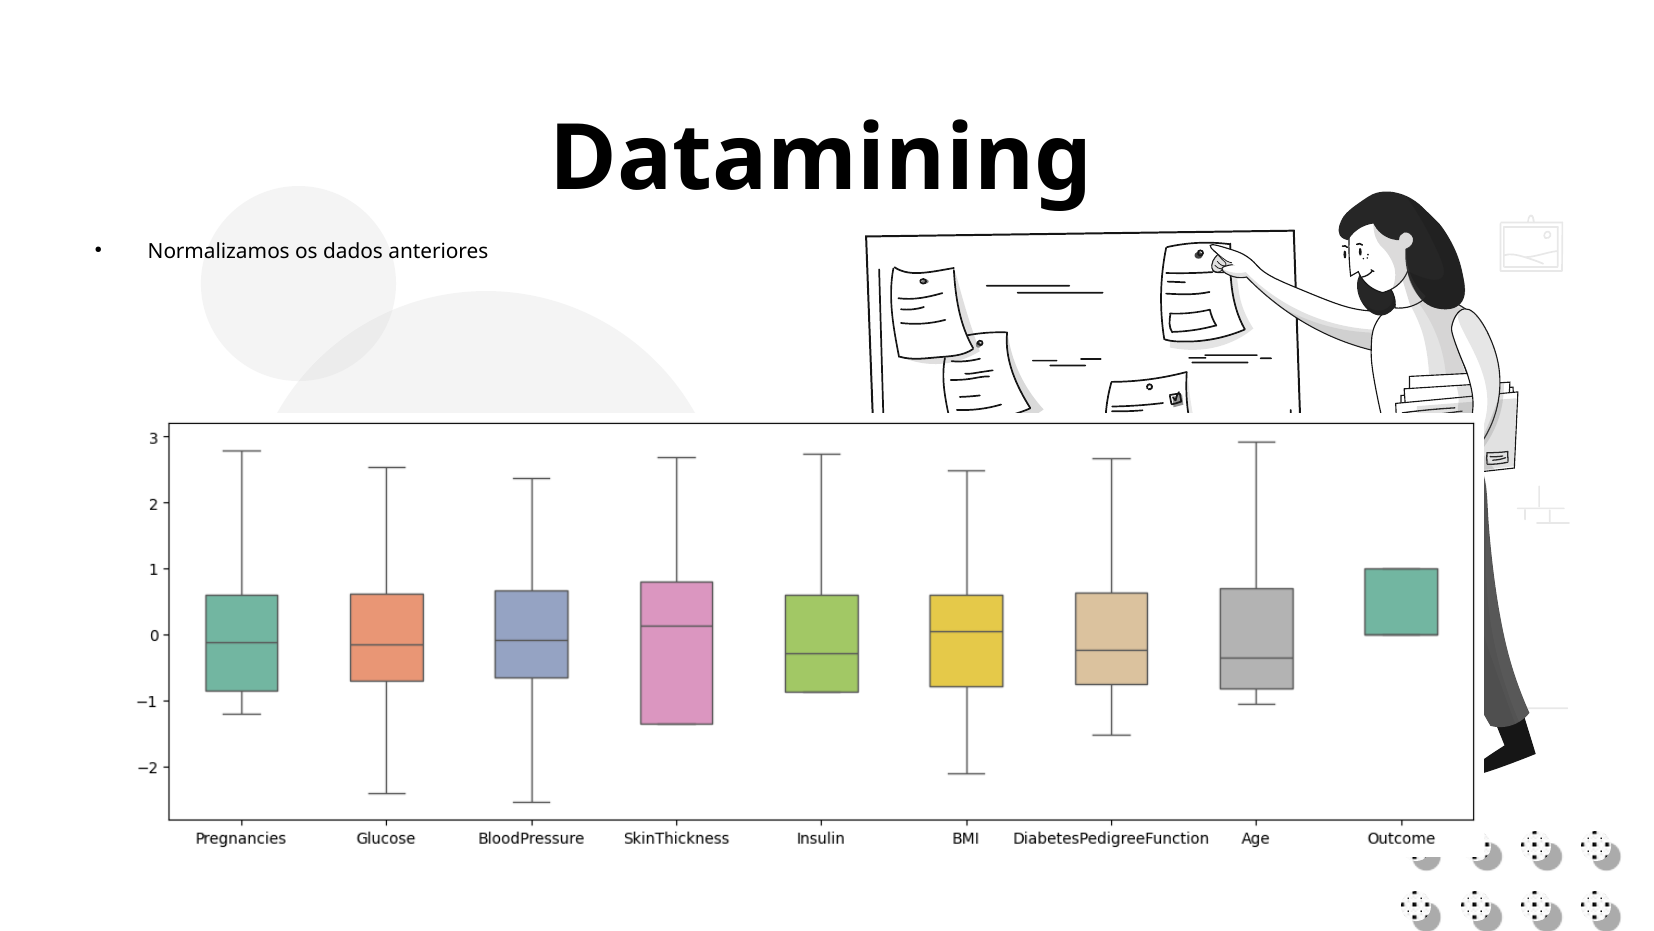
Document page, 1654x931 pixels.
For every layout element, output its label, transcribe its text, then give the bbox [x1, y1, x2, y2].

title Datamining [76, 76, 1565, 233]
picture [1520, 831, 1552, 862]
picture [1580, 890, 1612, 922]
picture [1461, 890, 1492, 922]
list Normalizamos os dados anteriores [76, 236, 1088, 414]
picture [125, 413, 1492, 862]
picture [1400, 891, 1432, 922]
picture [1520, 890, 1552, 922]
picture [1581, 830, 1612, 862]
